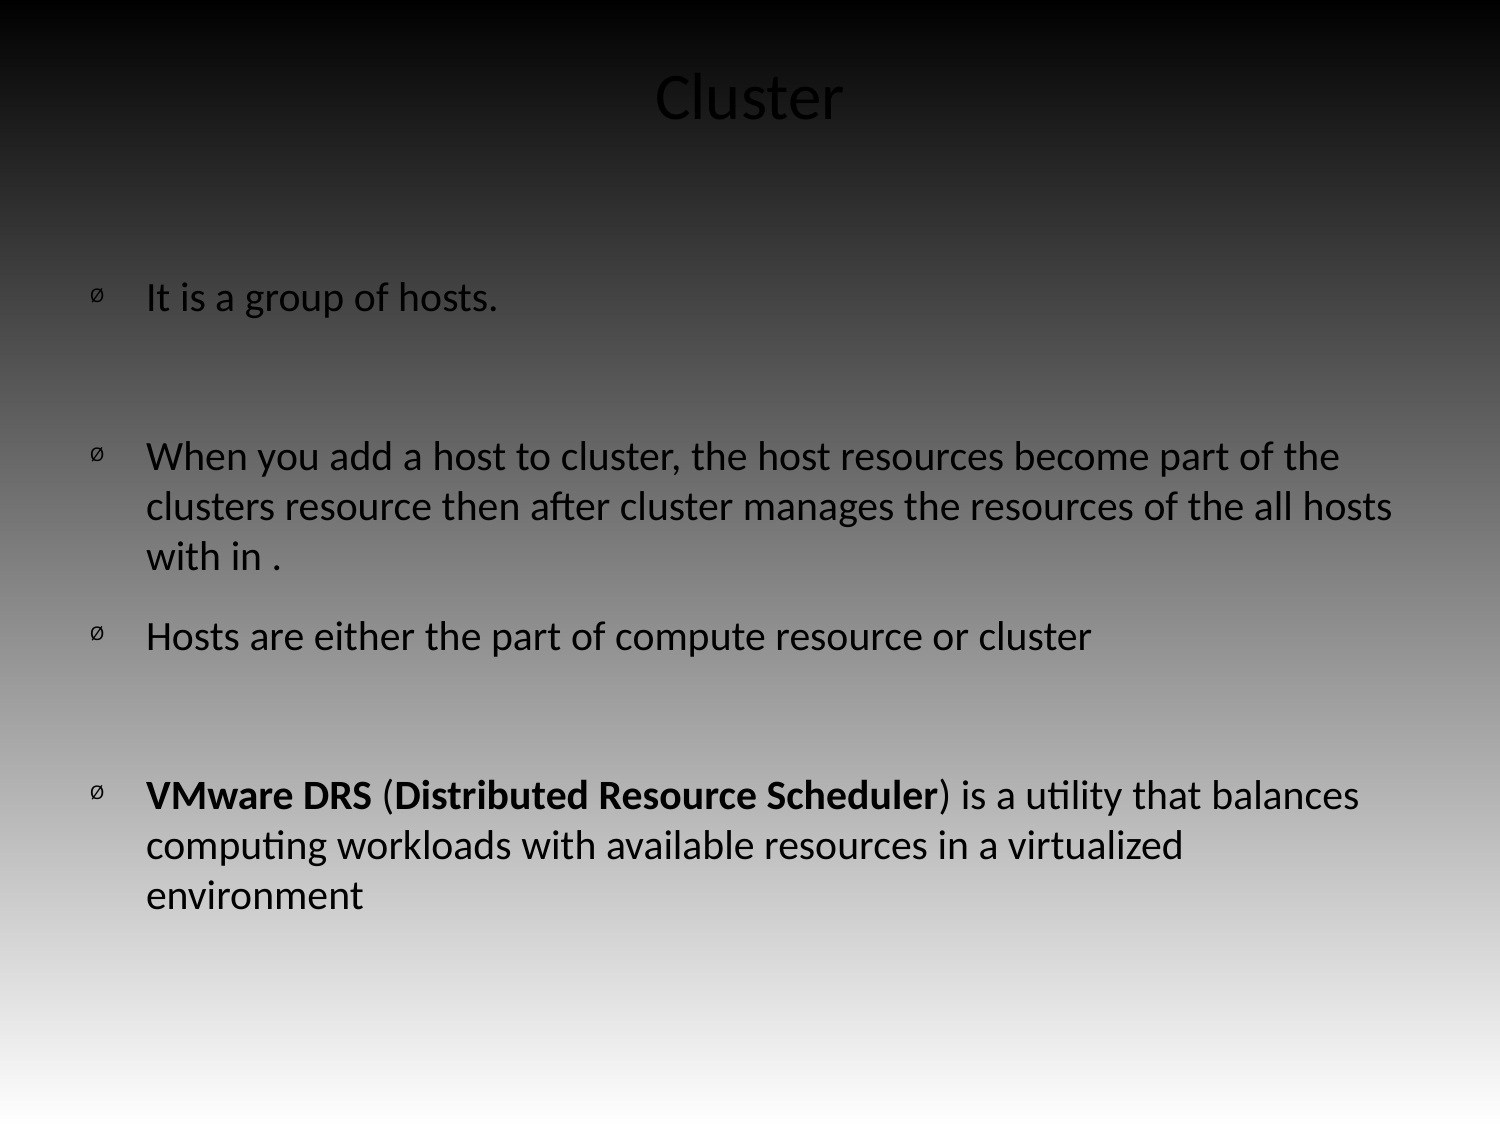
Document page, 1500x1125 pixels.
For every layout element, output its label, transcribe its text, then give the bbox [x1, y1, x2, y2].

list It is a group of hosts. When you add a host to cluster, the host resources become part of the clusters resource then after cluster manages the resources of the all hosts with in . Hosts are either the part of compute resource or cluster VMware DRS (Distributed Resource Scheduler) is a utility that balances computing workloads with available resources in a virtualized environment [75, 262, 1425, 1005]
title Cluster [75, 45, 1425, 233]
